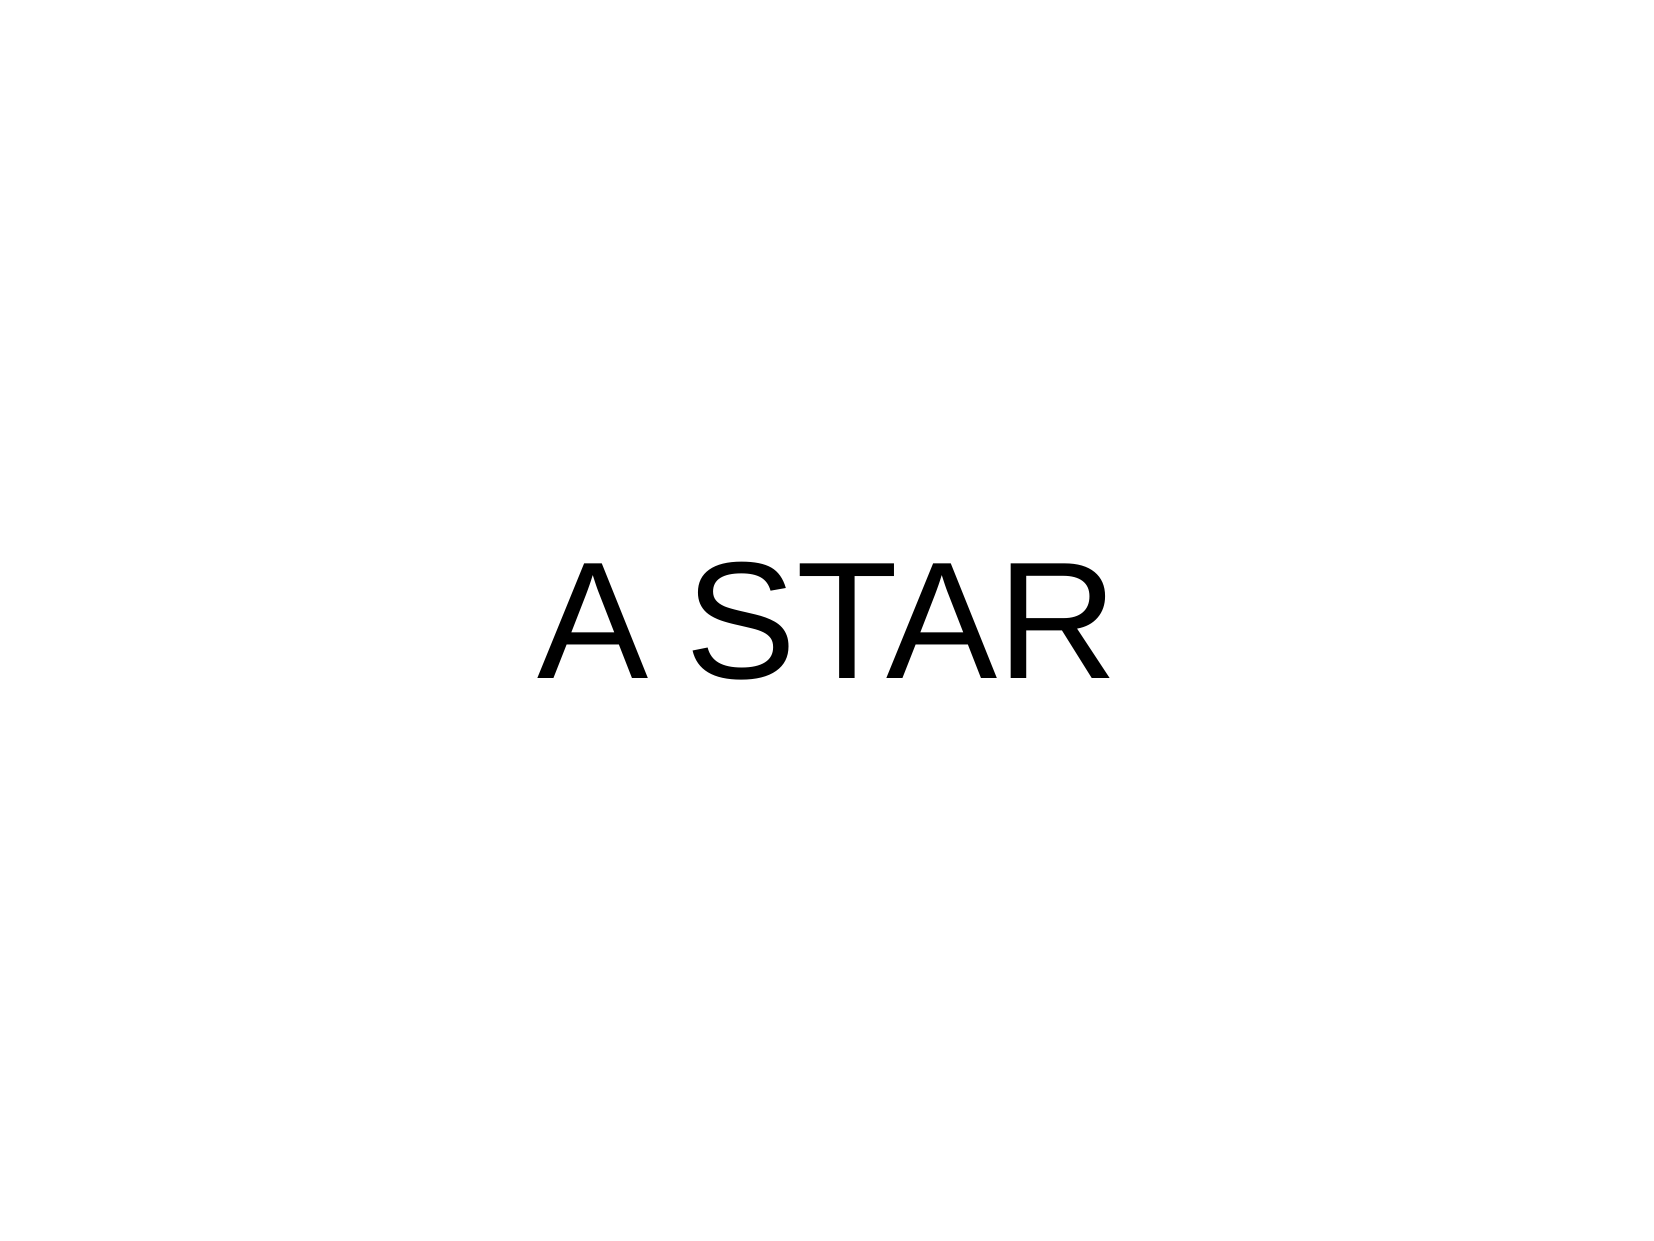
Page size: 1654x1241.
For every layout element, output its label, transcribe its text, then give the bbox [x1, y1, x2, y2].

subtitle A STAR [100, 260, 1556, 980]
